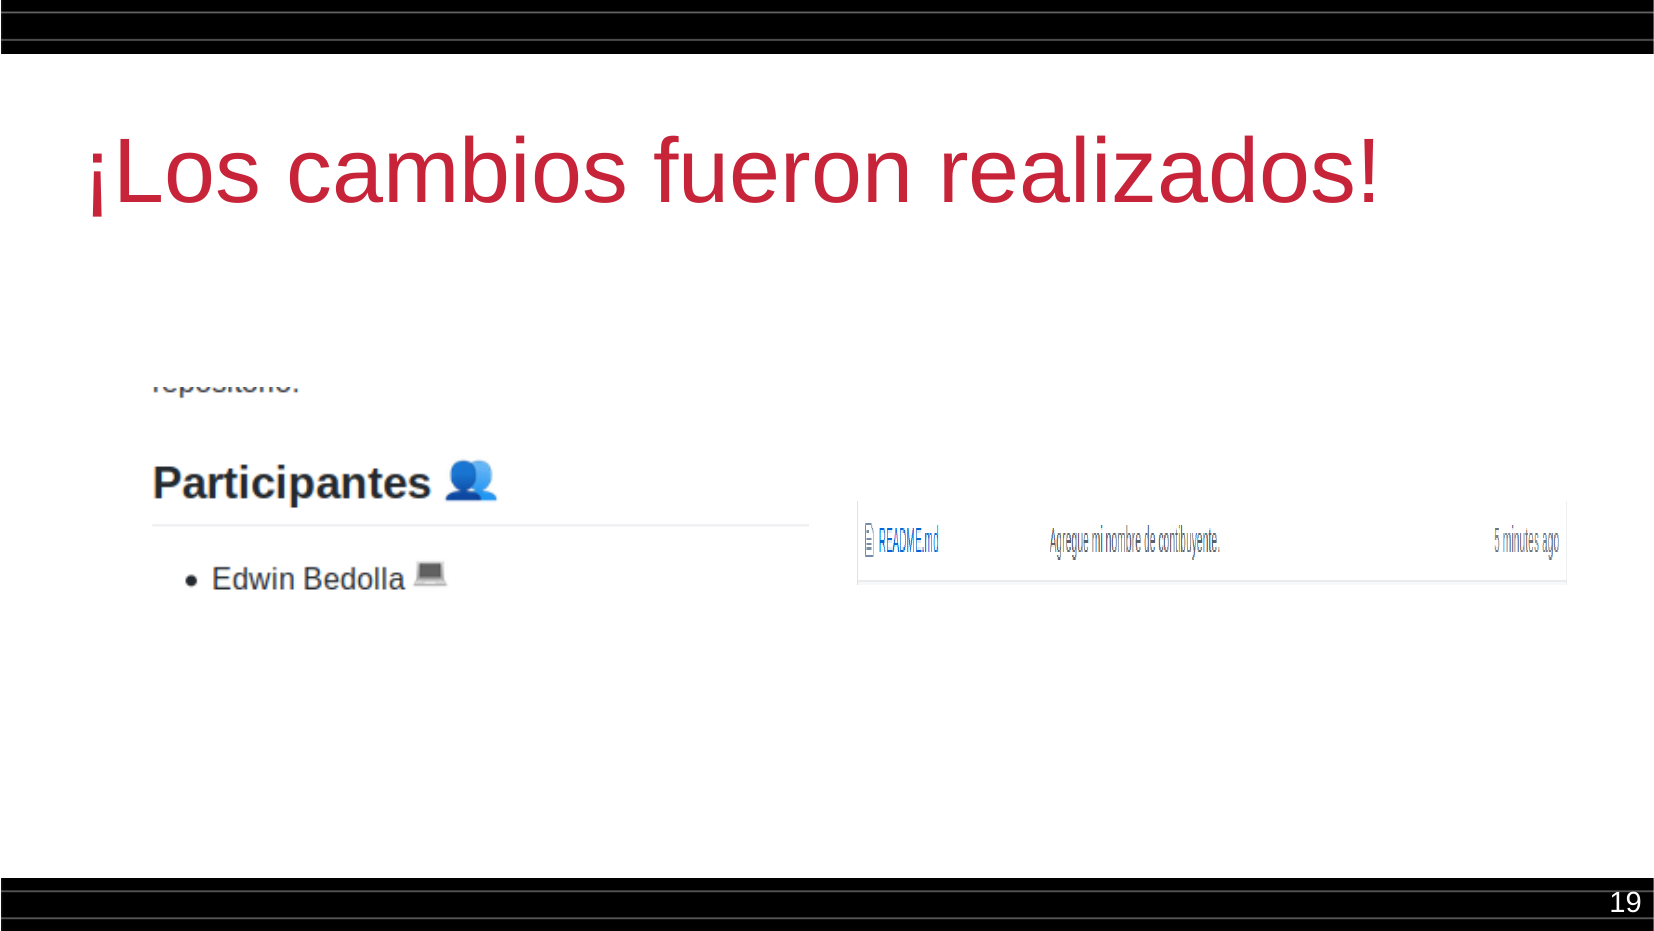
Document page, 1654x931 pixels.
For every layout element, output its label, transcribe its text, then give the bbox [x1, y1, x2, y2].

picture [1, 878, 1654, 931]
picture [1, 0, 1654, 54]
title ¡Los cambios fueron realizados! [82, 92, 1571, 249]
picture [82, 387, 809, 642]
picture [845, 501, 1572, 586]
